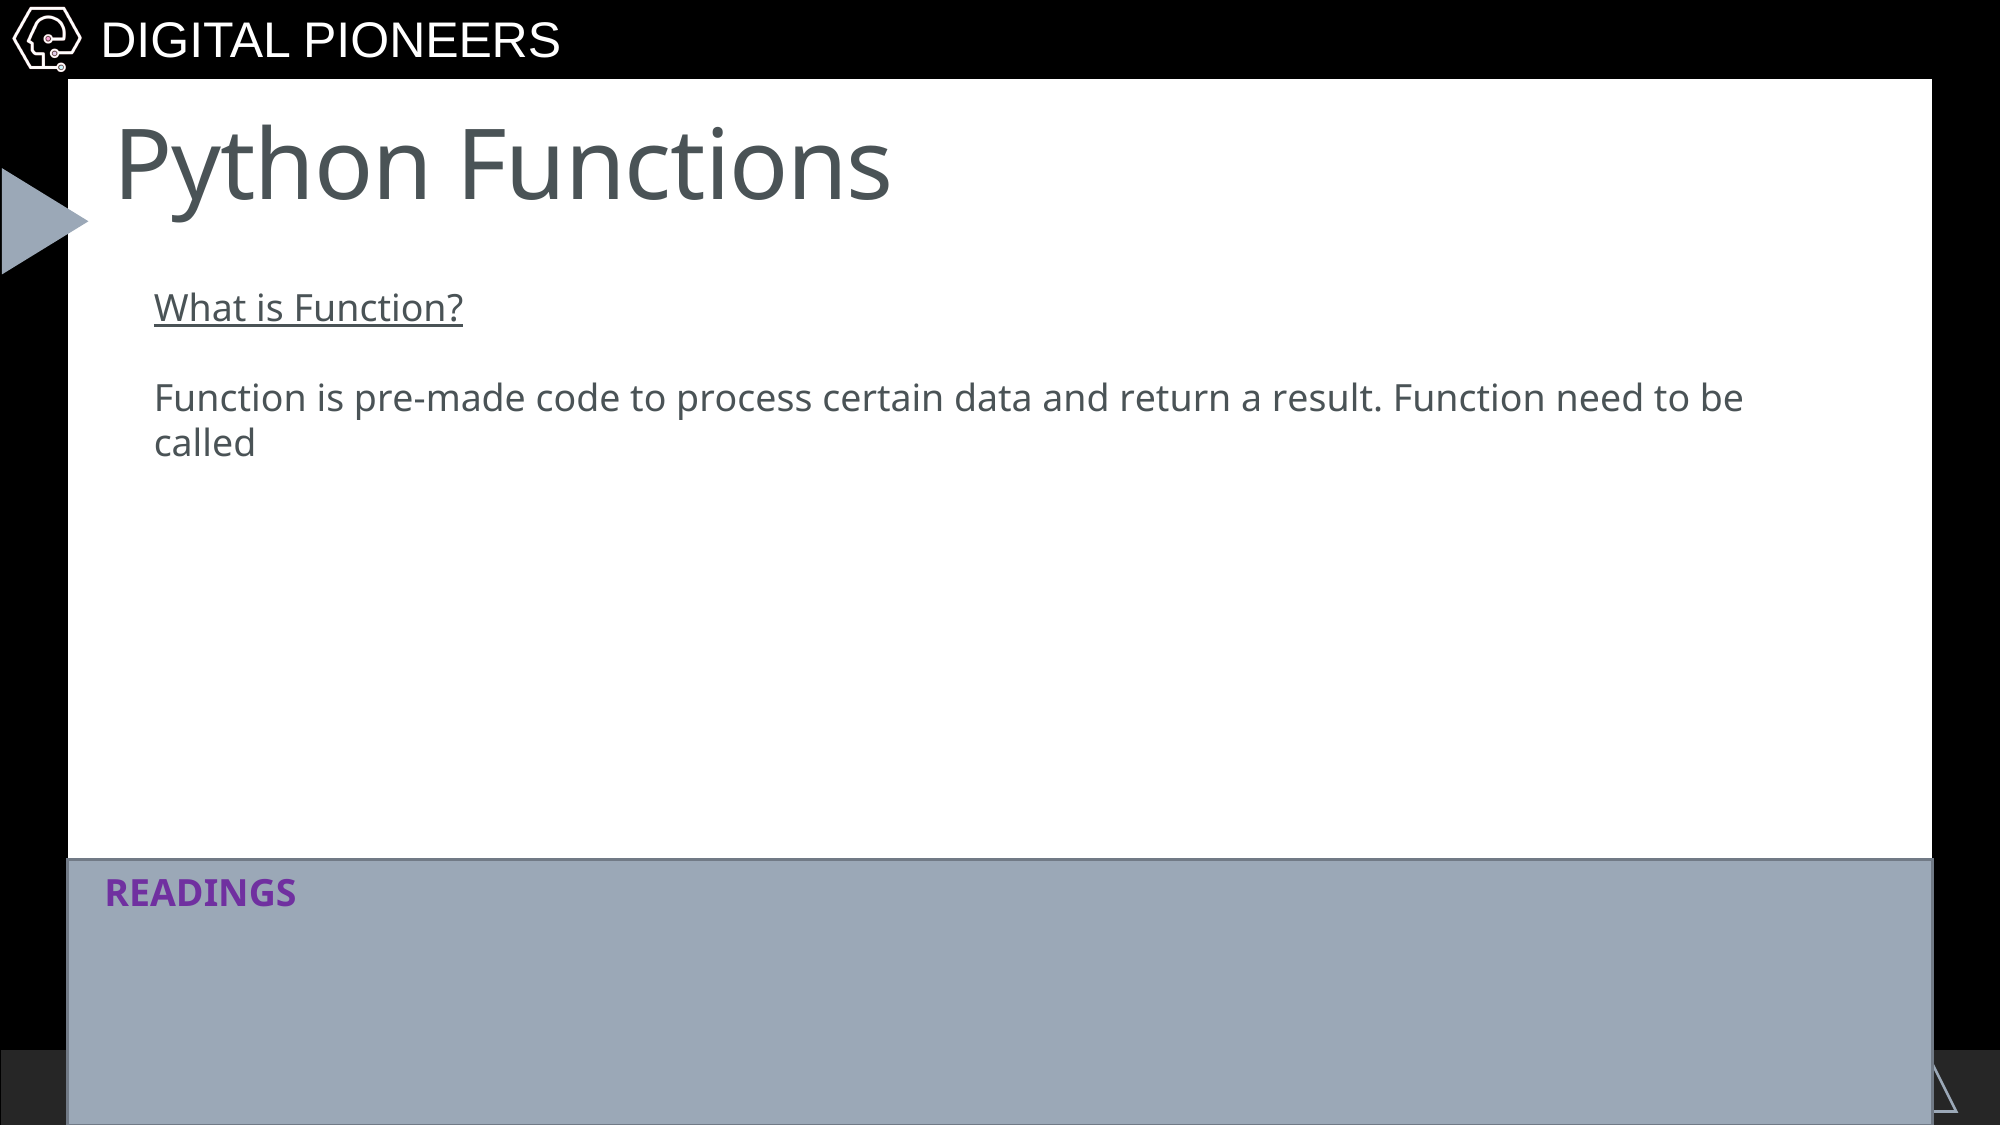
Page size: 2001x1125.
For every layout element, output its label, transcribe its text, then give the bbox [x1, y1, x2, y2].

text_box What is Function? Function is pre-made code to process certain data and return a result. Function need to be called [138, 276, 1862, 610]
title Python Functions [98, 93, 1813, 243]
text_box READINGS [89, 861, 326, 922]
text_box [68, 860, 1933, 1125]
text_box DIGITAL PIONEERS [85, 0, 596, 76]
picture [7, 5, 85, 73]
